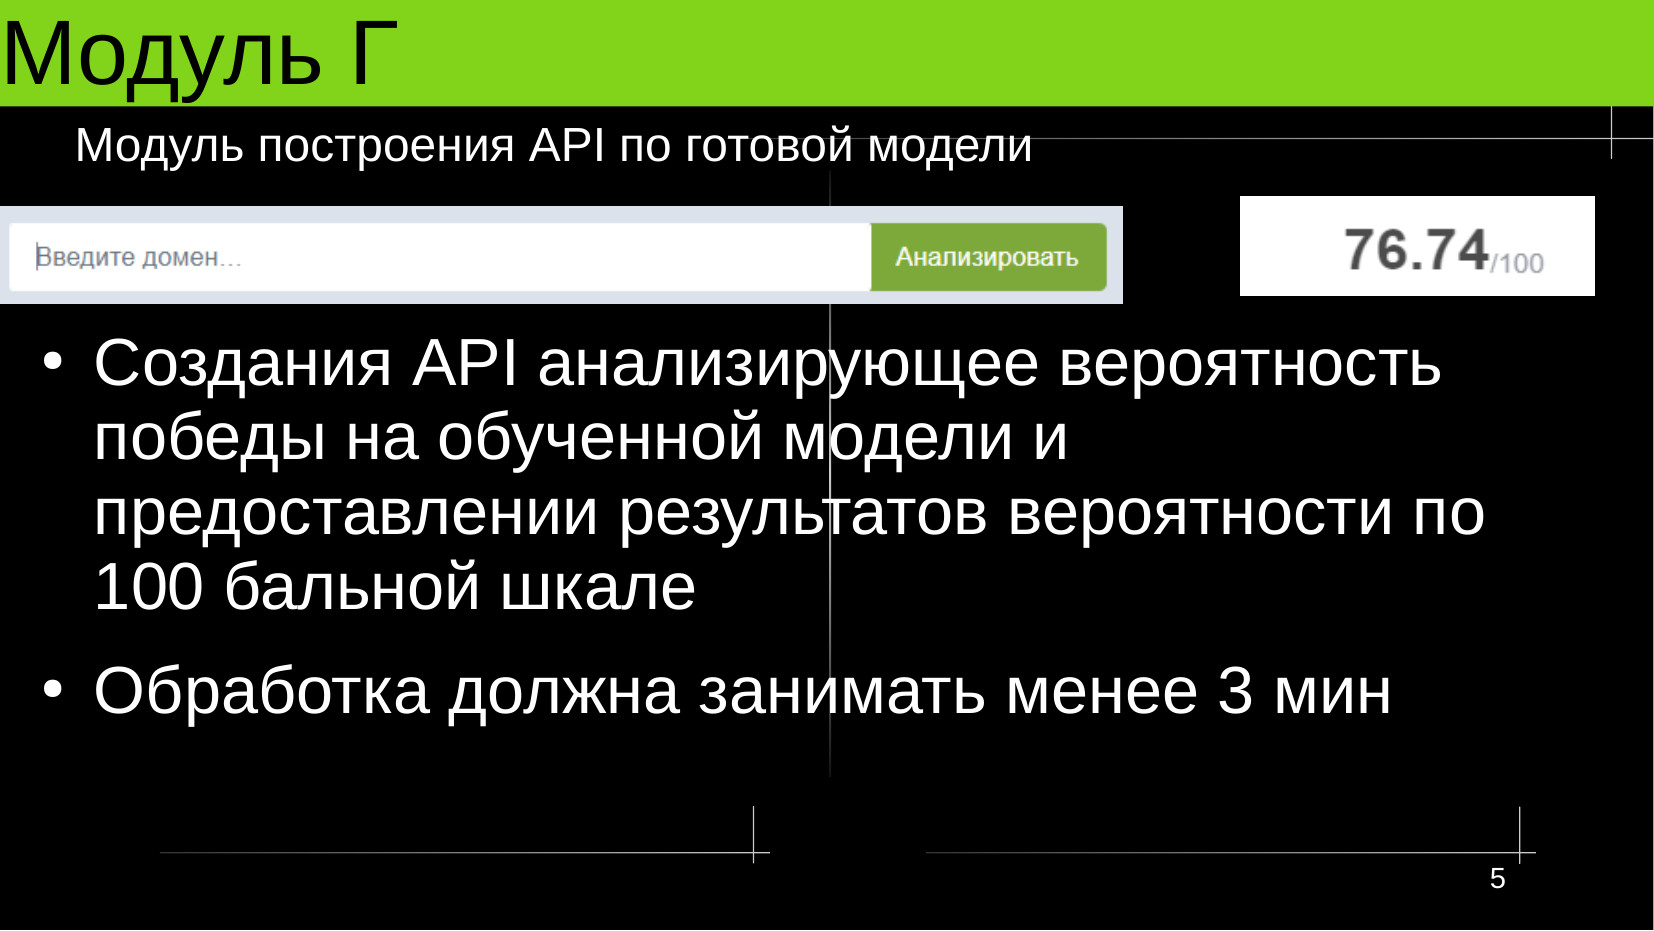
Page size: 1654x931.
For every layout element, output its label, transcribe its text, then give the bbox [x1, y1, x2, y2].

list Модуль построения API по готовой модели [23, 118, 1152, 196]
picture [0, 206, 1123, 304]
picture [1240, 196, 1595, 296]
list Создания API анализирующее вероятность победы на обученной модели и предоставлении результатов вероятности по 100 бальной шкале Обработка должна занимать менее 3 мин [23, 324, 1565, 865]
title Модуль Г [0, 0, 1654, 107]
